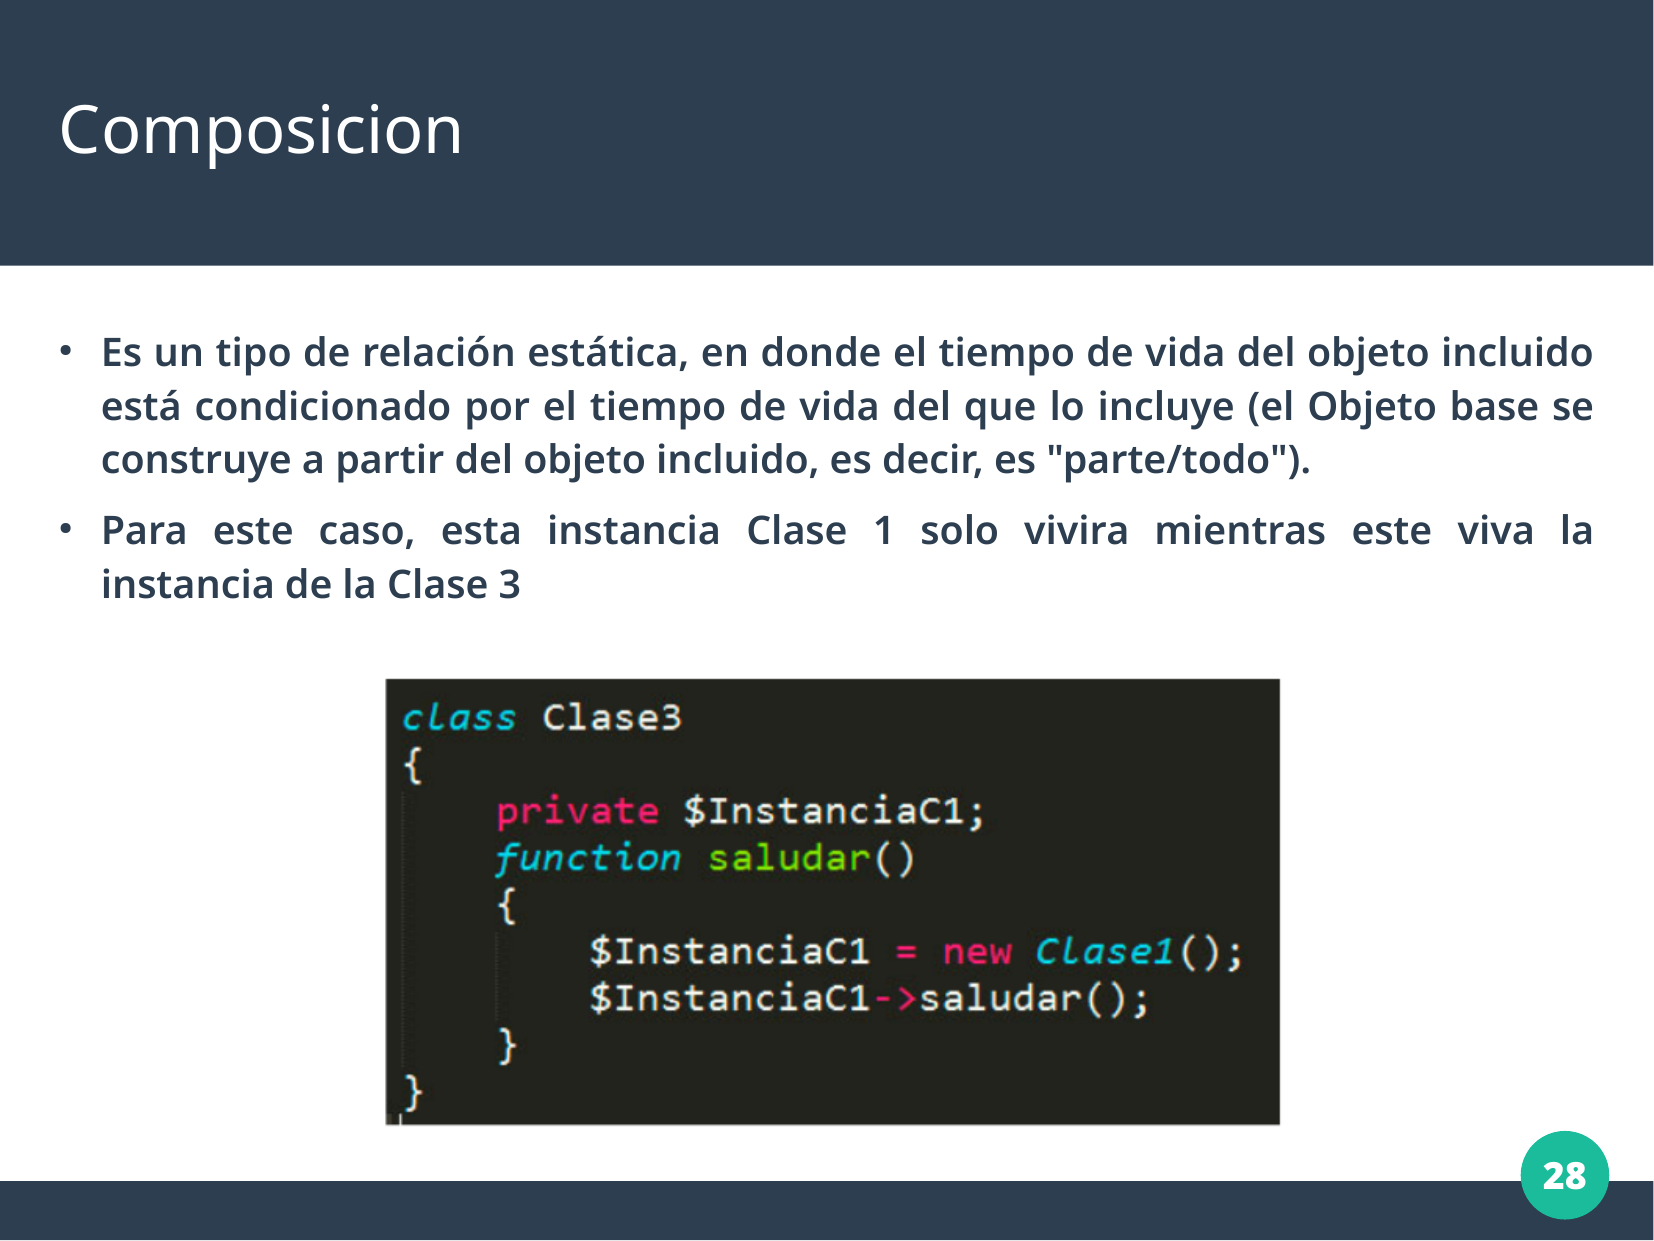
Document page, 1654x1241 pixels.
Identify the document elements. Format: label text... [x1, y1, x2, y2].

picture [381, 673, 1288, 1131]
title Composicion [59, 49, 1595, 207]
list Es un tipo de relación estática, en donde el tiempo de vida del objeto incluido está condicionado por el tiempo de vida del que lo incluye (el Objeto base se construye a partir del objeto incluido, es decir, es "parte/todo"). Para este caso, esta instancia Clase 1 solo vivira mientras este viva la instancia de la Clase 3 [59, 324, 1595, 650]
